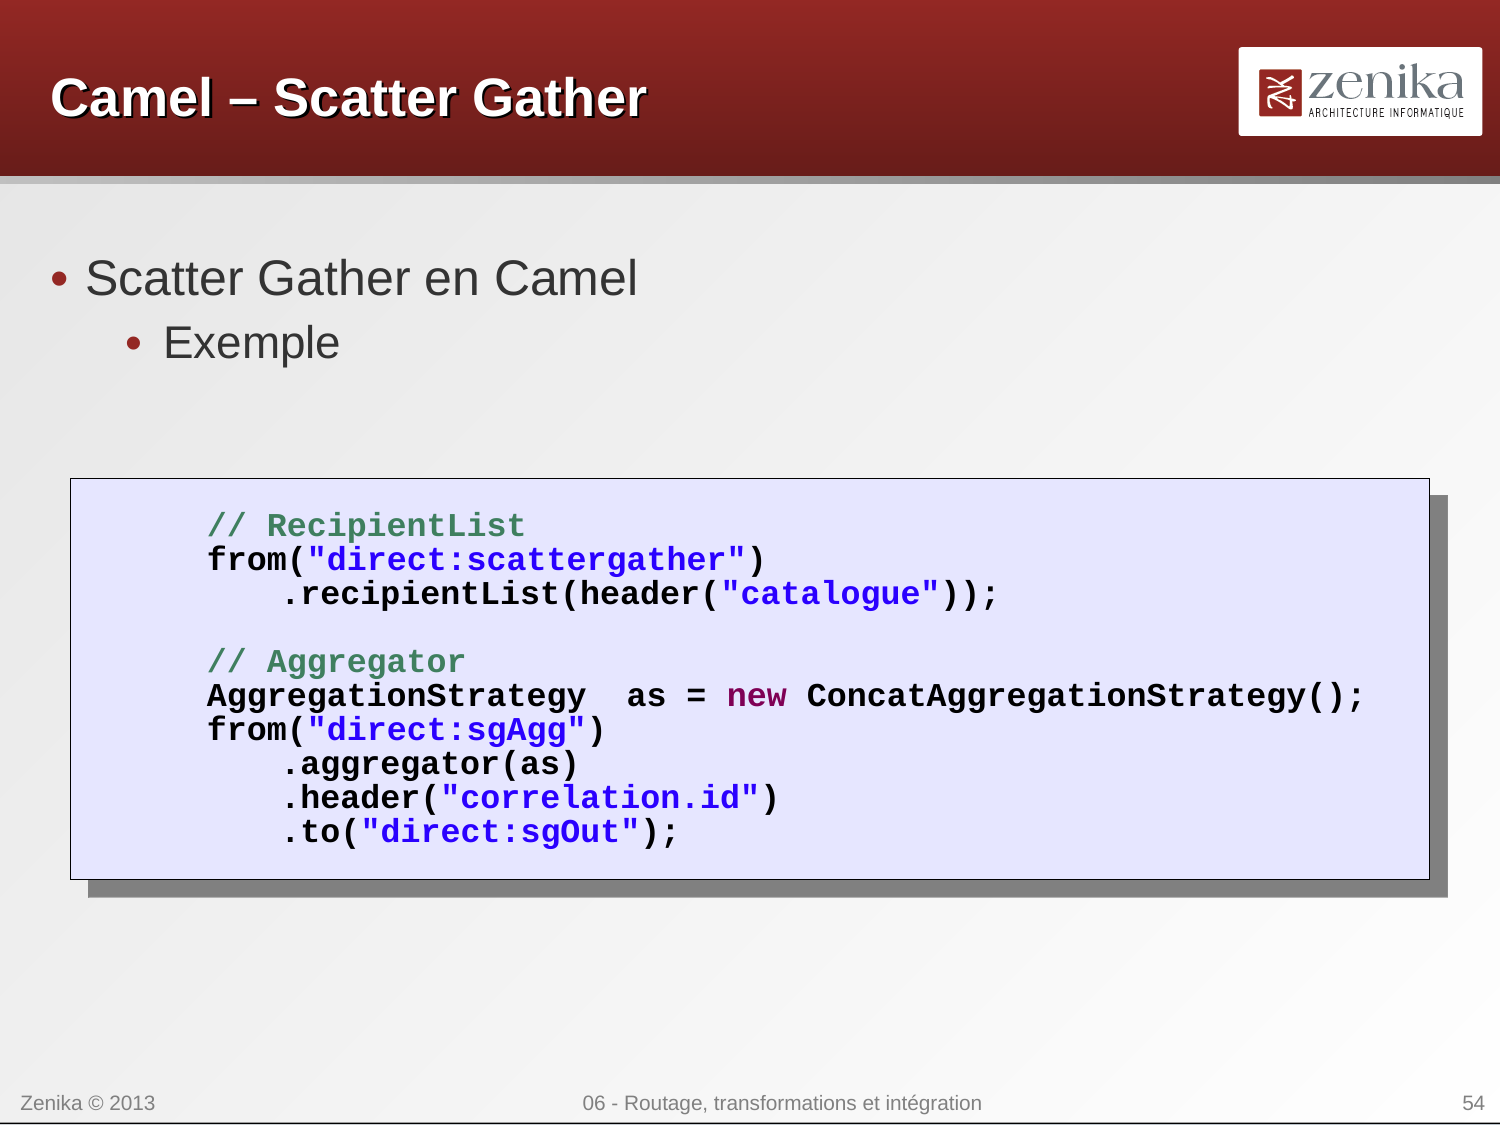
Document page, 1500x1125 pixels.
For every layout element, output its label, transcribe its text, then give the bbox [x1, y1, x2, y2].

picture [1257, 58, 1464, 125]
text_box // RecipientList from("direct:scattergather") .recipientList(header("catalogue")); // Aggregator AggregationStrategy as = new ConcatAggregationStrategy(); from("direct:sgAgg") .aggregator(as) .header("correlation.id") .to("direct:sgOut"); [70, 478, 1430, 880]
list Scatter Gather en Camel Exemple [50, 250, 1477, 1064]
title Camel – Scatter Gather [50, 22, 1206, 172]
